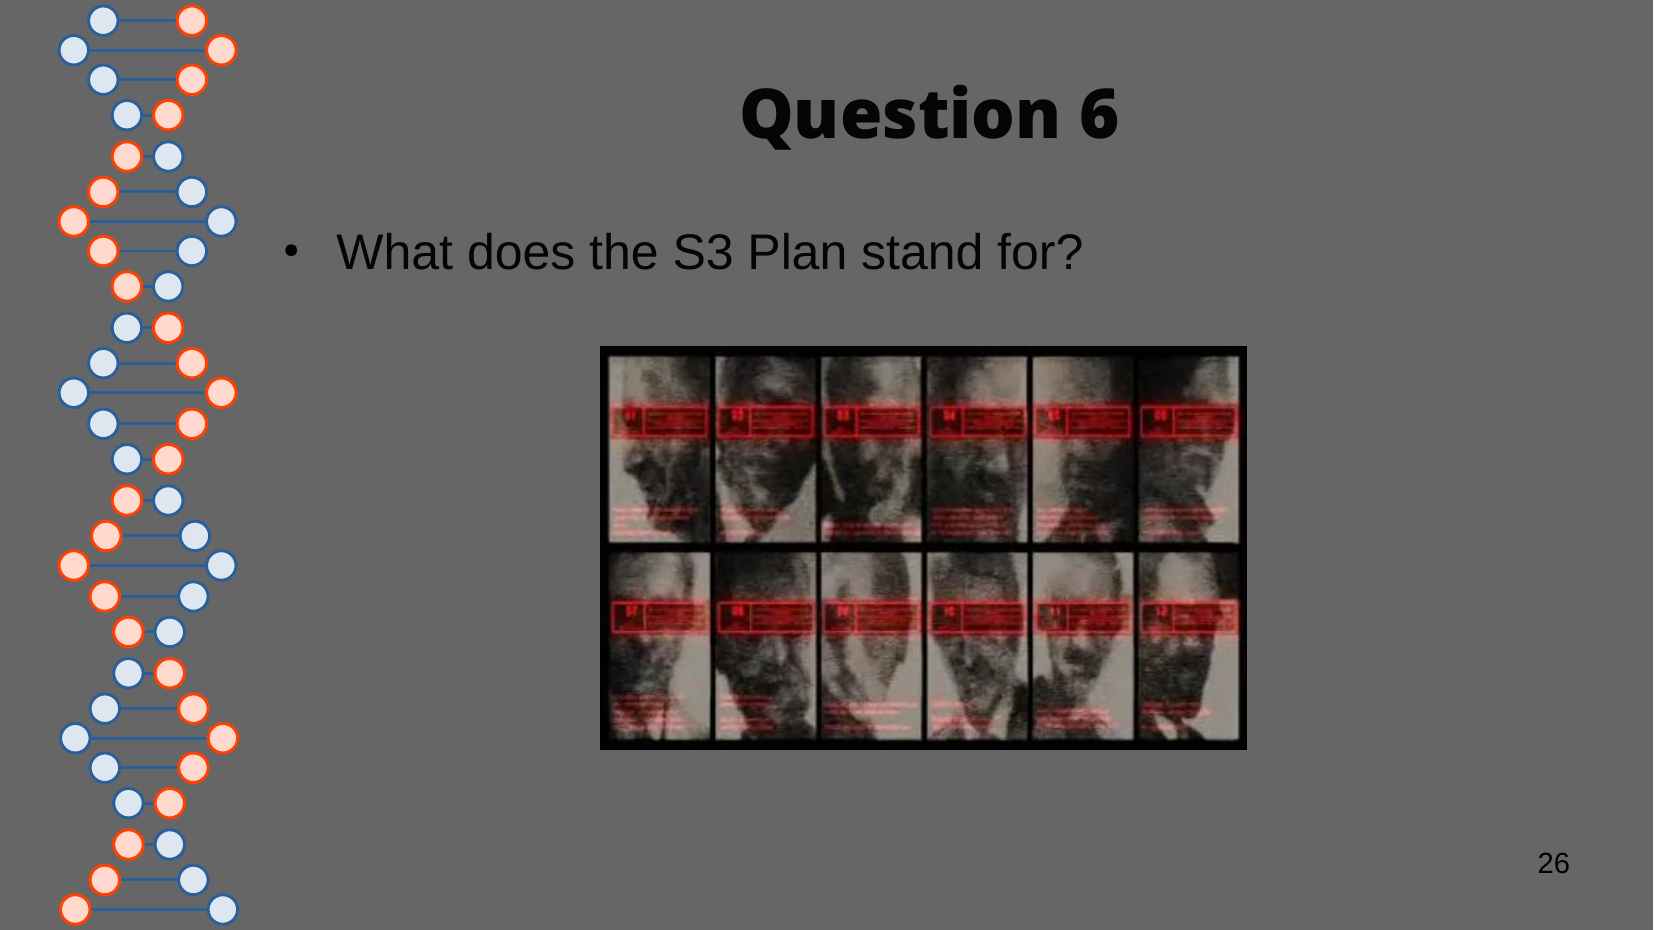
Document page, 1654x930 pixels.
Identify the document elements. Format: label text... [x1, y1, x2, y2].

picture [600, 346, 1247, 751]
list What does the S3 Plan stand for? [265, 224, 1594, 764]
title Question 6 [265, 35, 1594, 189]
